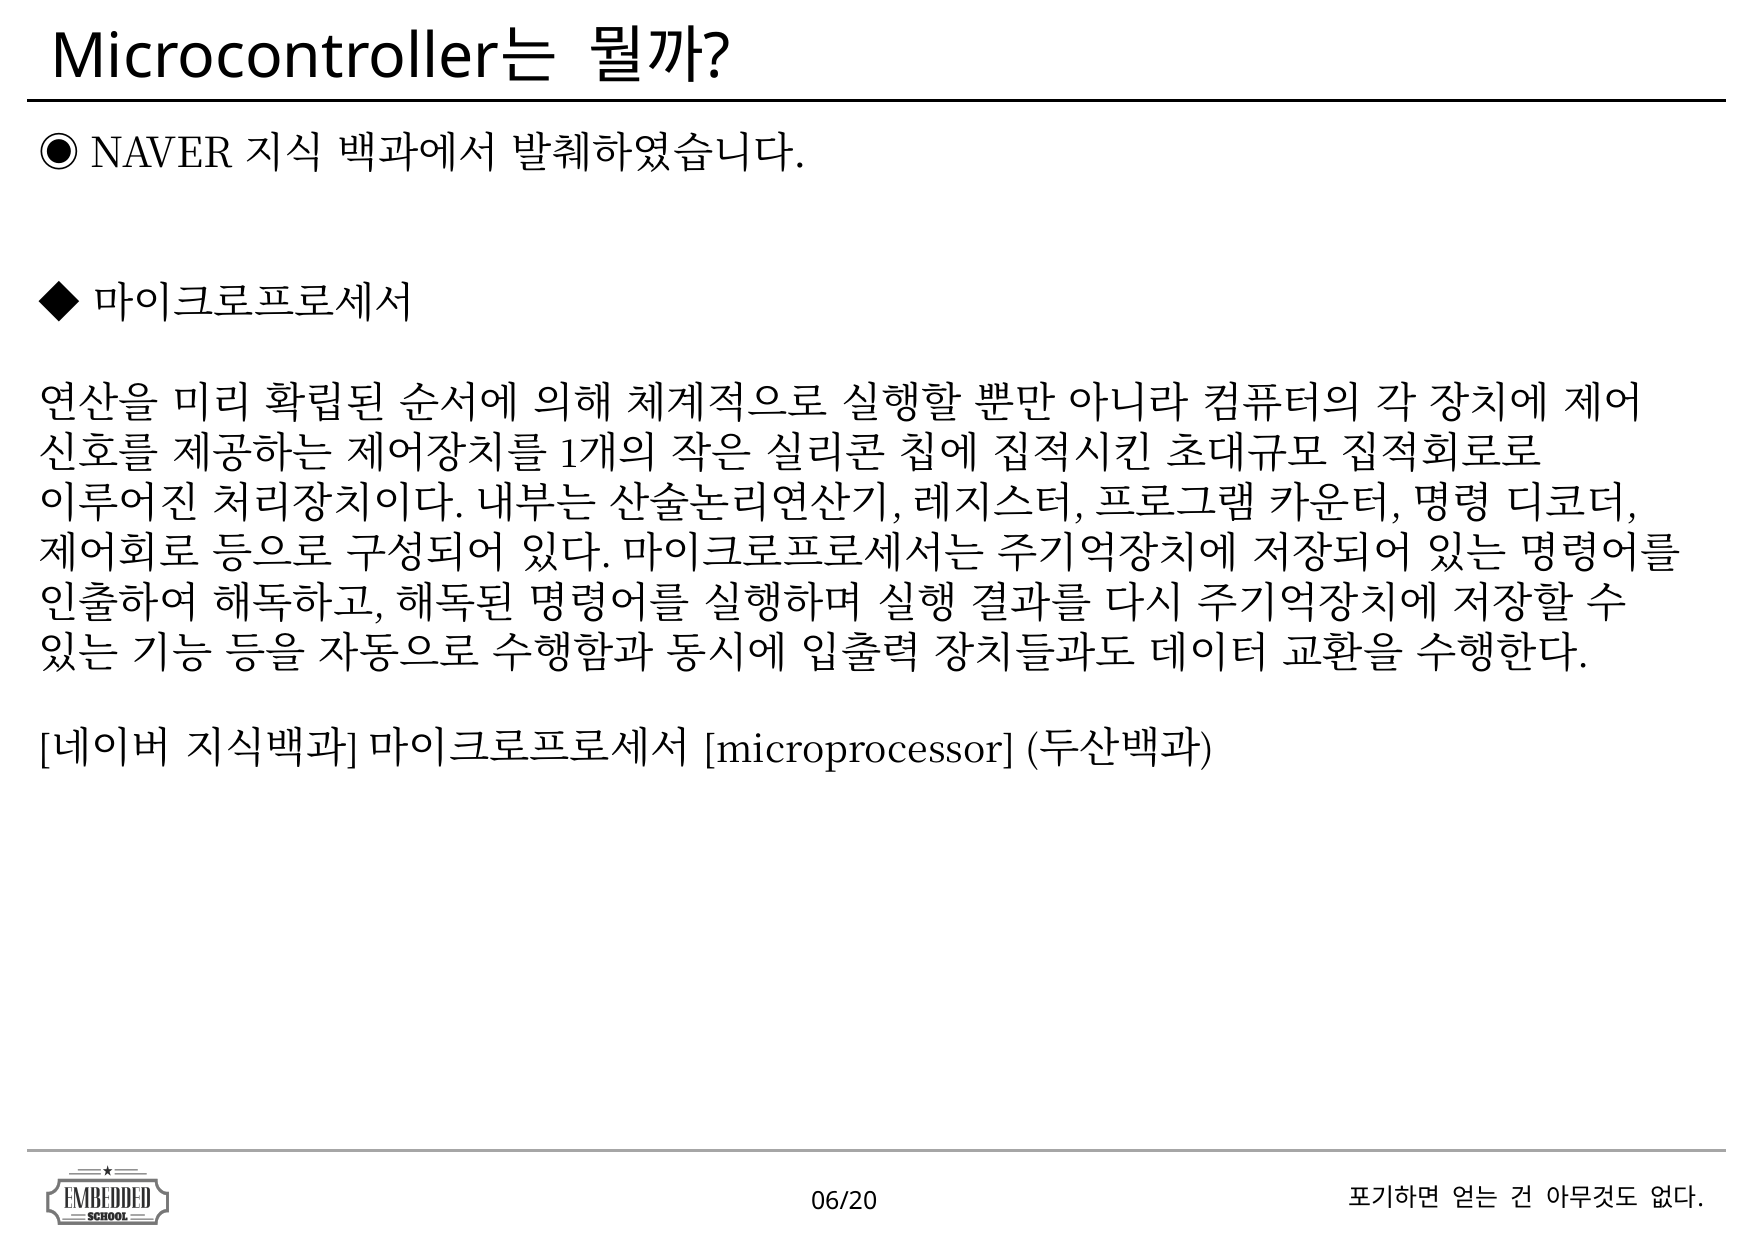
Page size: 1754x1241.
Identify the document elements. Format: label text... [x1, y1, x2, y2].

text_box 06/20 [765, 1177, 923, 1223]
text_box Microcontroller는 뭘까? [35, 7, 1725, 98]
picture [27, 1164, 188, 1231]
text_box ◉ NAVER 지식 백과에서 발췌하였습니다. ◆ 마이크로프로세서 연산을 미리 확립된 순서에 의해 체계적으로 실행할 뿐만 아니라 컴퓨터의 각 장치에 제어 신호를 제공하는 제어장치를 1개의 작은 실리콘 칩에 집적시킨 초대규모 집적회로로 이루어진 처리장치이다. 내부는 산술논리연산기, 레지스터, 프로그램 카운터, 명령 디코더, 제어회로 등으로 구성되어 있다. 마이크로프로세서는 주기억장치에 저장되어 있는 명령어를 인출하여 해독하고, 해독된 명령어를 실행하며 실행 결과를 다시 주기억장치에 저장할 수 있는 기능 등을 자동으로 수행함과 동시에 입출력 장치들과도 데이터 교환을 수행한다. [네이버 지식백과] 마이크로프로세서 [microprocessor] (두산백과) [23, 118, 1725, 779]
